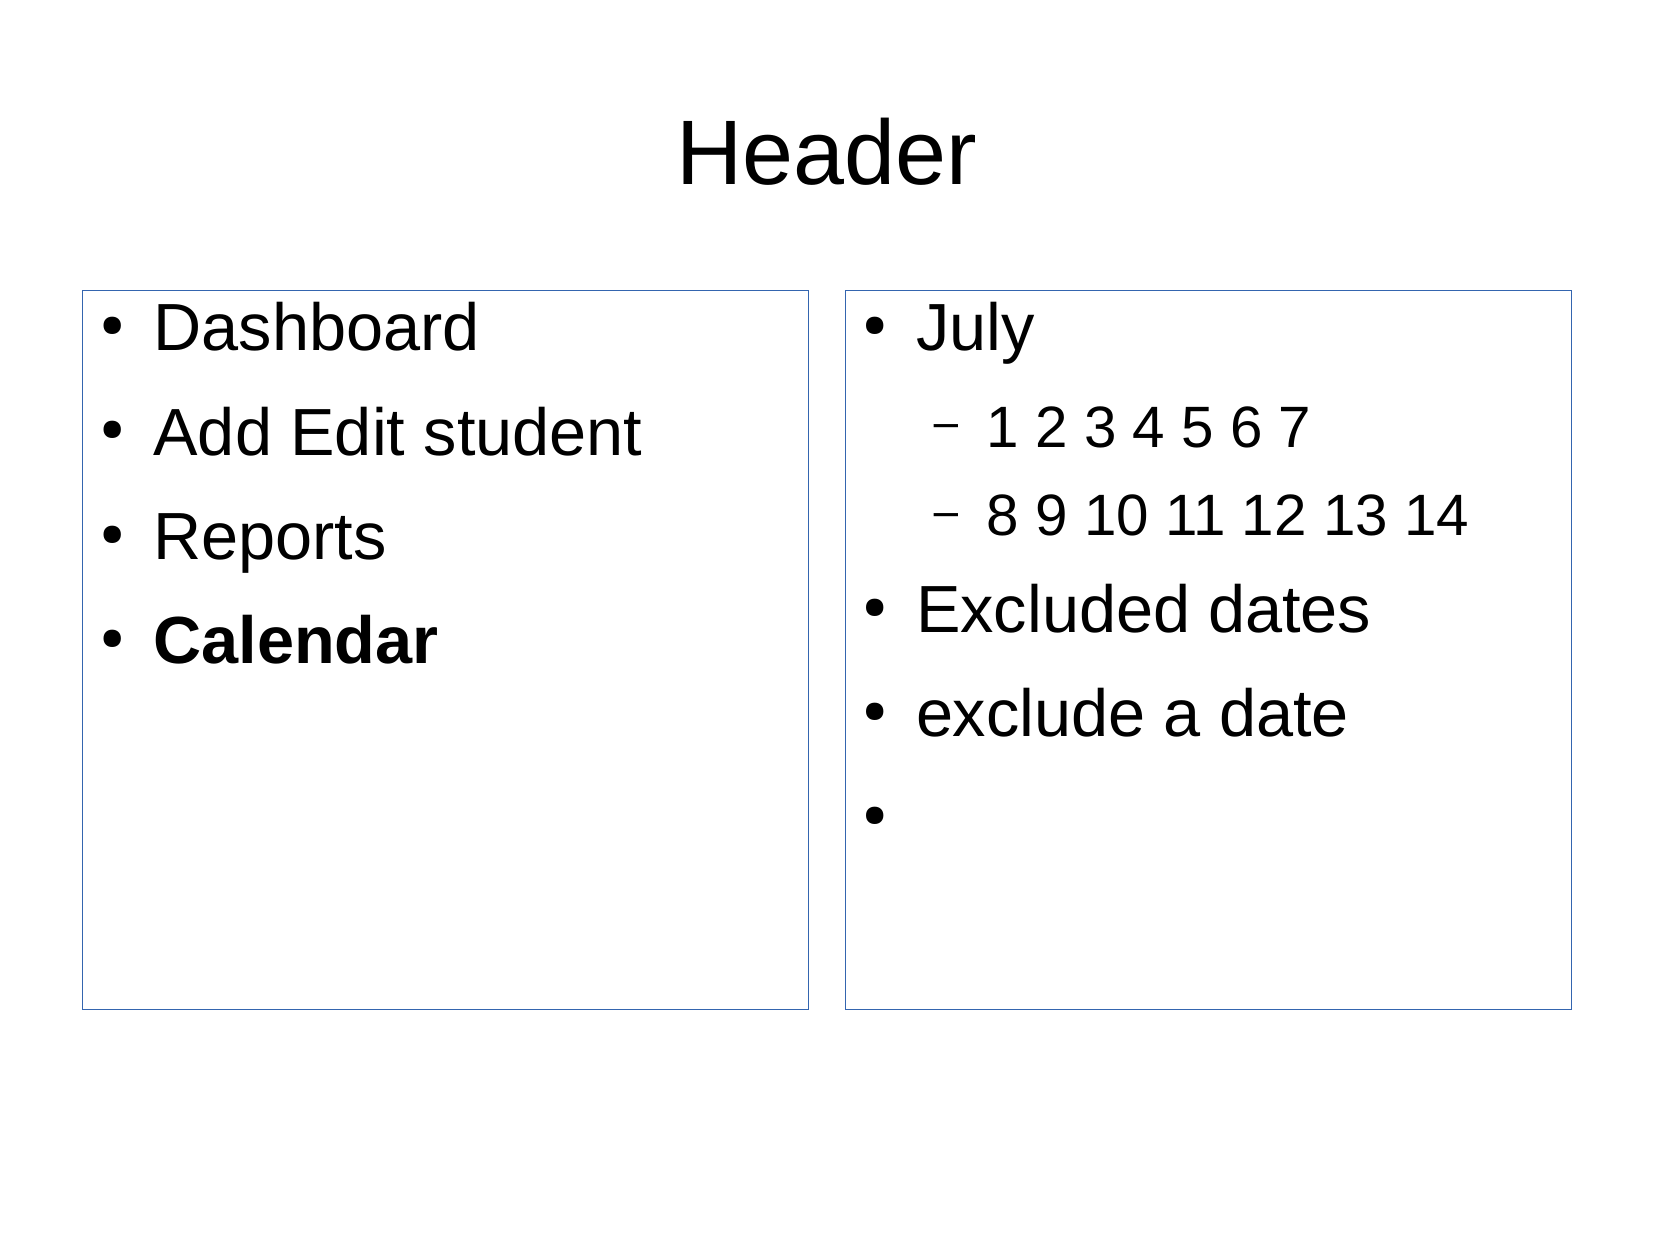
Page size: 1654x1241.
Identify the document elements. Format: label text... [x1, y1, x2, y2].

title Header [82, 49, 1571, 257]
list Dashboard Add Edit student Reports Calendar [82, 290, 809, 1010]
list July 1 2 3 4 5 6 7 8 9 10 11 12 13 14 Excluded dates exclude a date [845, 290, 1572, 1010]
